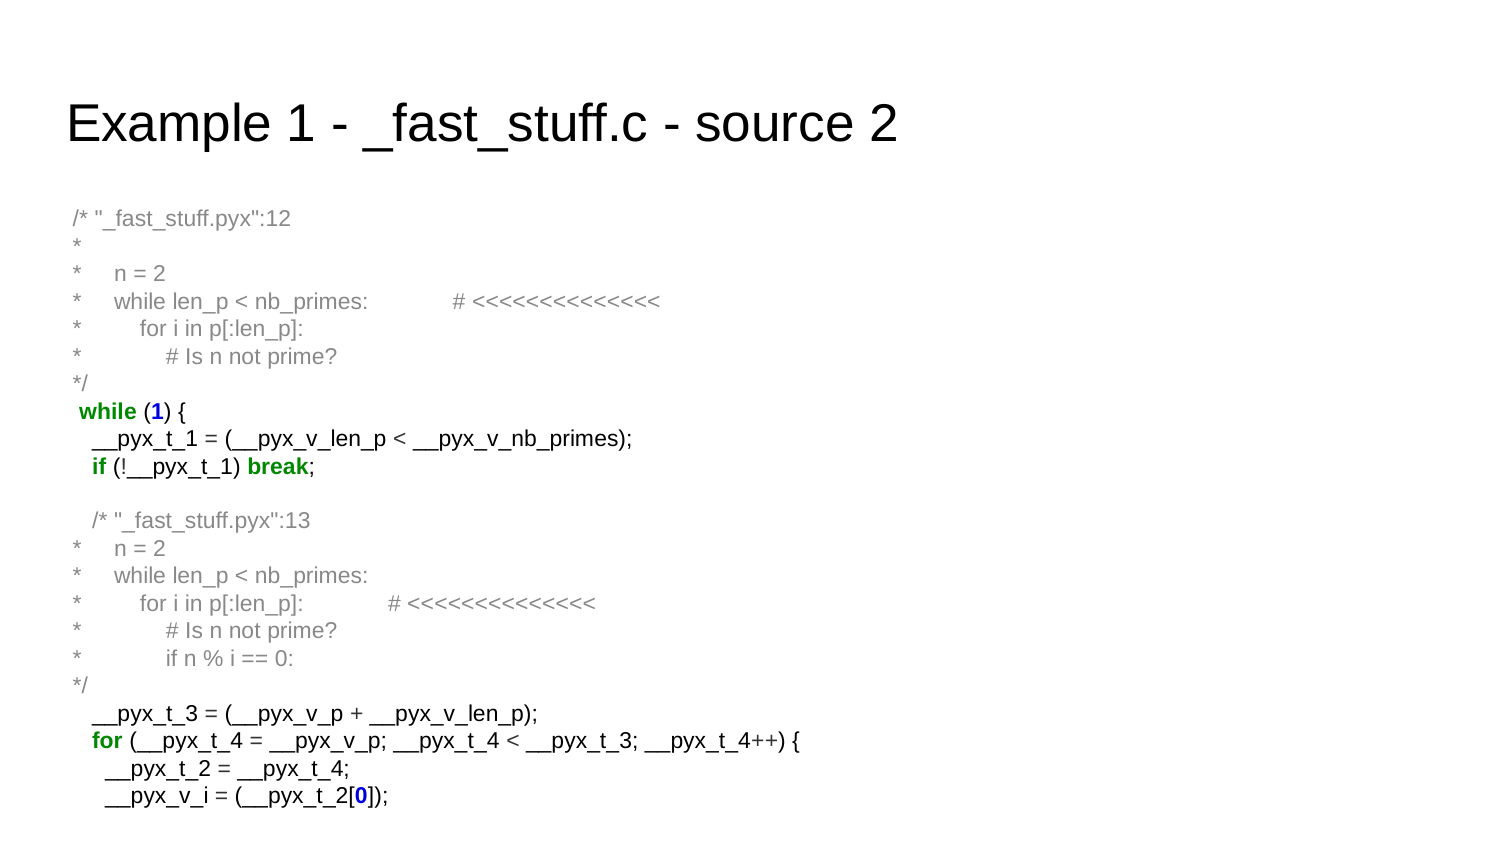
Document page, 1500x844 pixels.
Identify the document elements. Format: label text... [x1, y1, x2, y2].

list /* "_fast_stuff.pyx":12 * * n = 2 * while len_p < nb_primes: # <<<<<<<<<<<<<< * for i in p[:len_p]: * # Is n not prime? */ while (1) { __pyx_t_1 = (__pyx_v_len_p < __pyx_v_nb_primes); if (!__pyx_t_1) break; /* "_fast_stuff.pyx":13 * n = 2 * while len_p < nb_primes: * for i in p[:len_p]: # <<<<<<<<<<<<<< * # Is n not prime? * if n % i == 0: */ __pyx_t_3 = (__pyx_v_p + __pyx_v_len_p); for (__pyx_t_4 = __pyx_v_p; __pyx_t_4 < __pyx_t_3; __pyx_t_4++) { __pyx_t_2 = __pyx_t_4; __pyx_v_i = (__pyx_t_2[0]); [51, 189, 1449, 814]
title Example 1 - _fast_stuff.c - source 2 [51, 72, 1449, 167]
